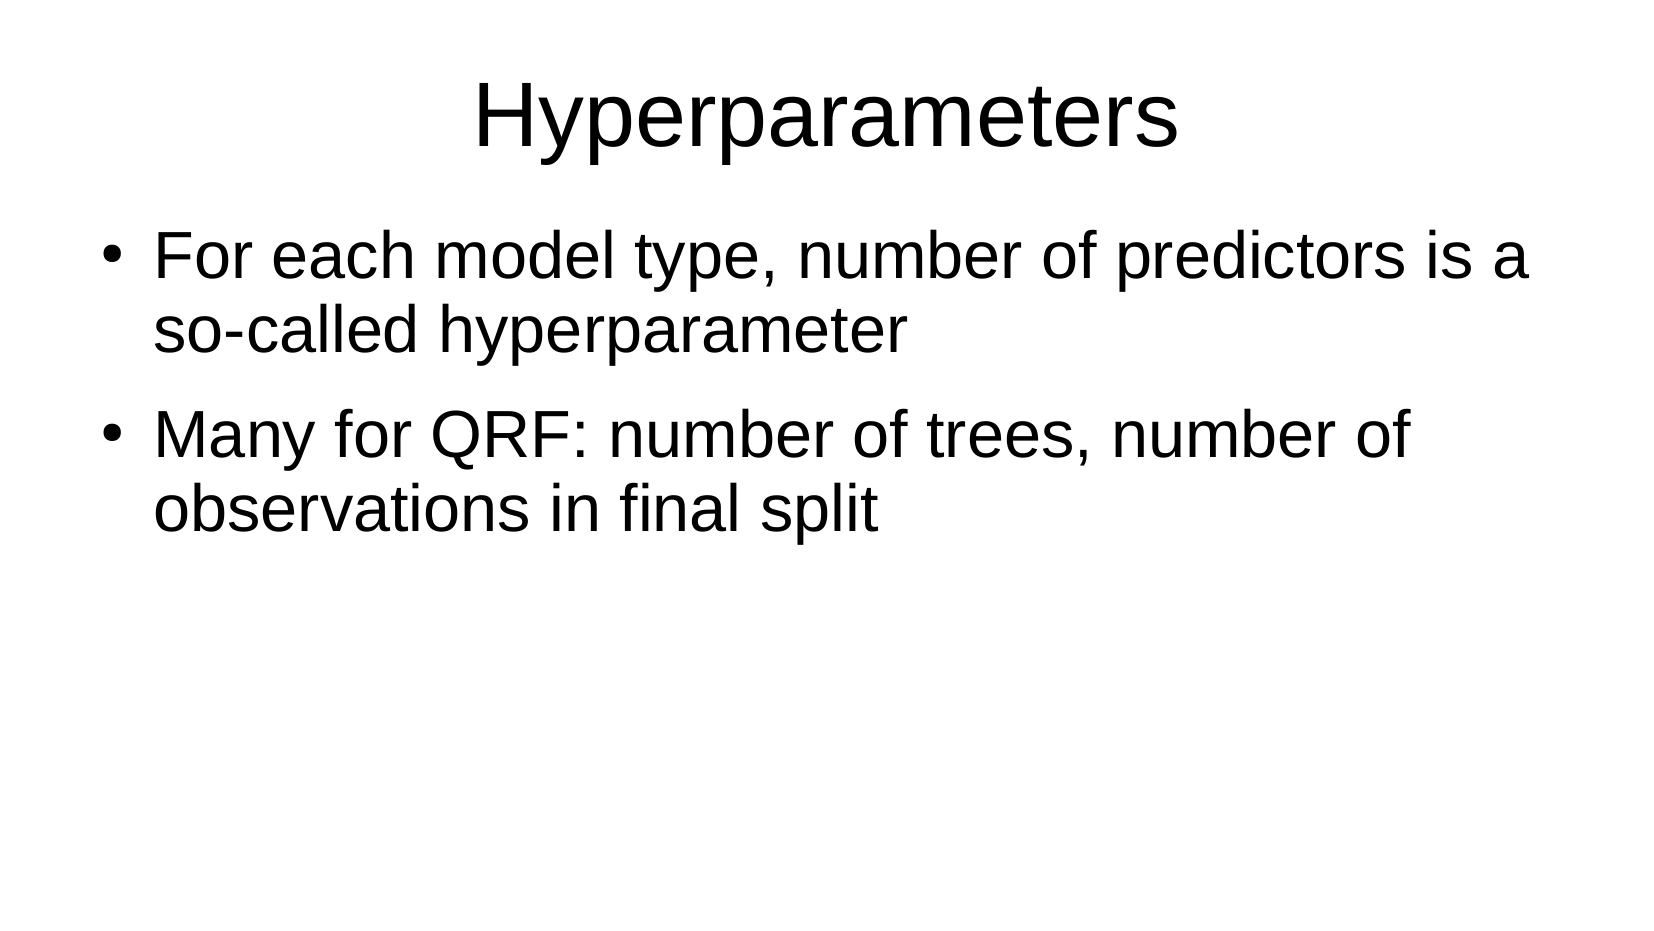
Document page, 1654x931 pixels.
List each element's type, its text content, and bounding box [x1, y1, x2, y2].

title Hyperparameters [82, 37, 1571, 193]
list For each model type, number of predictors is a so-called hyperparameter Many for QRF: number of trees, number of observations in final split [82, 217, 1571, 758]
